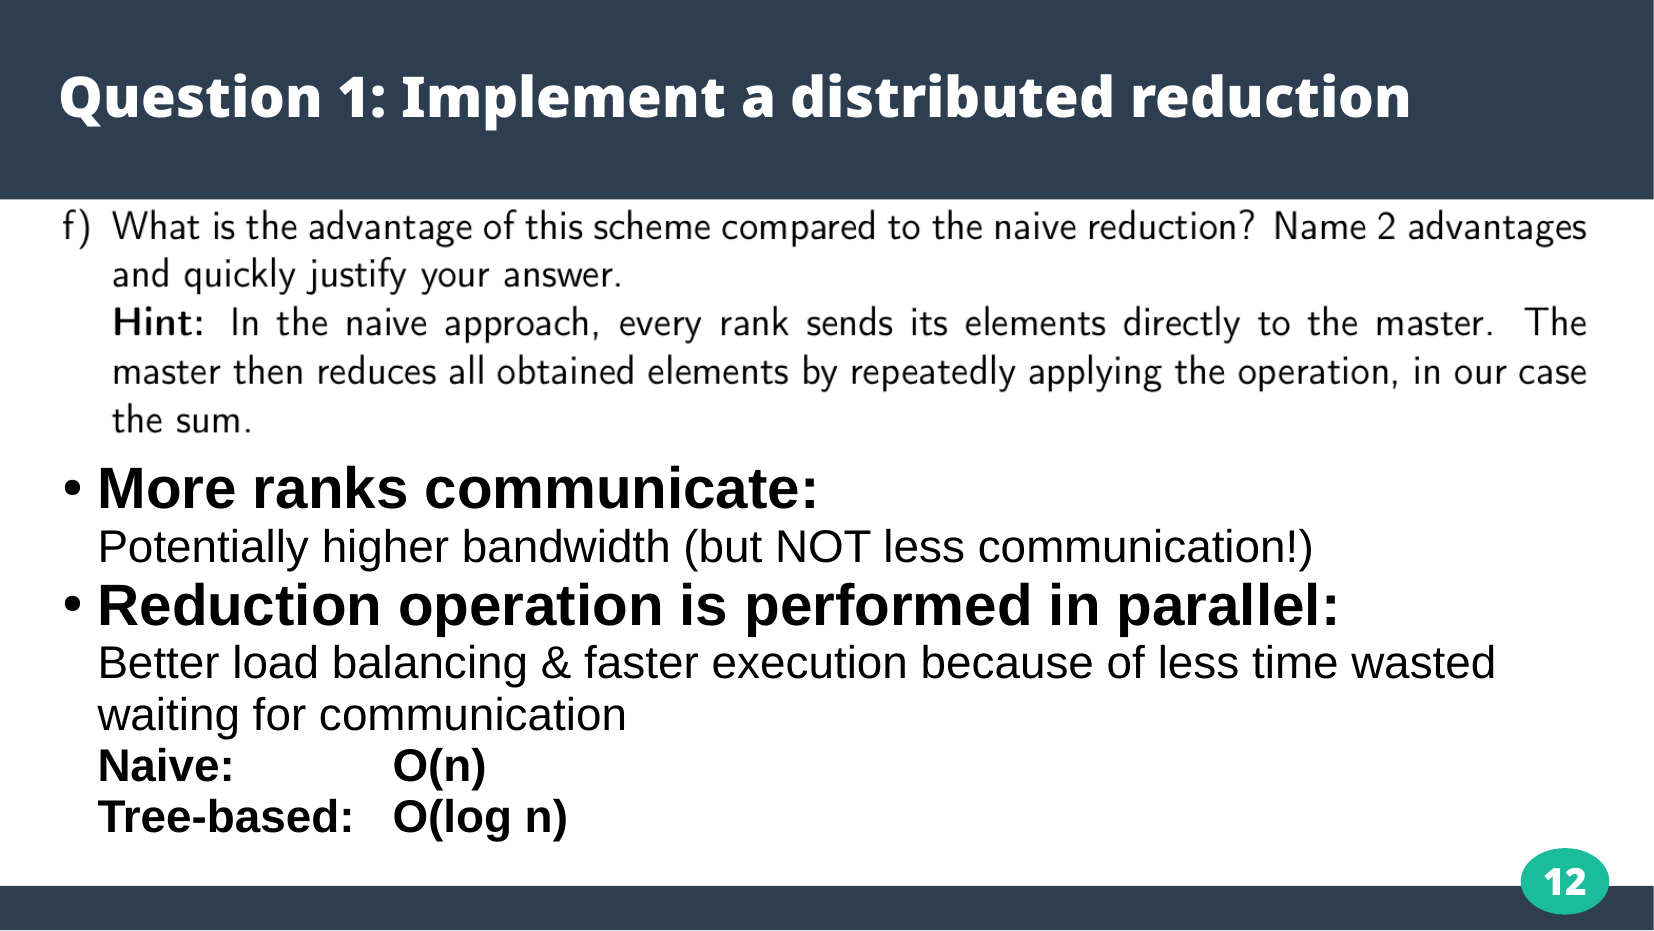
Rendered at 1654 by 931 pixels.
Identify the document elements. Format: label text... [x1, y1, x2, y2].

picture [59, 201, 1595, 443]
title Question 1: Implement a distributed reduction [59, 37, 1595, 155]
text_box More ranks communicate: Potentially higher bandwidth (but NOT less communication!) Reduction operation is performed in parallel: Better load balancing & faster execution because of less time wasted waiting for communication Naive: O(n) Tree-based: O(log n) [47, 448, 1630, 850]
